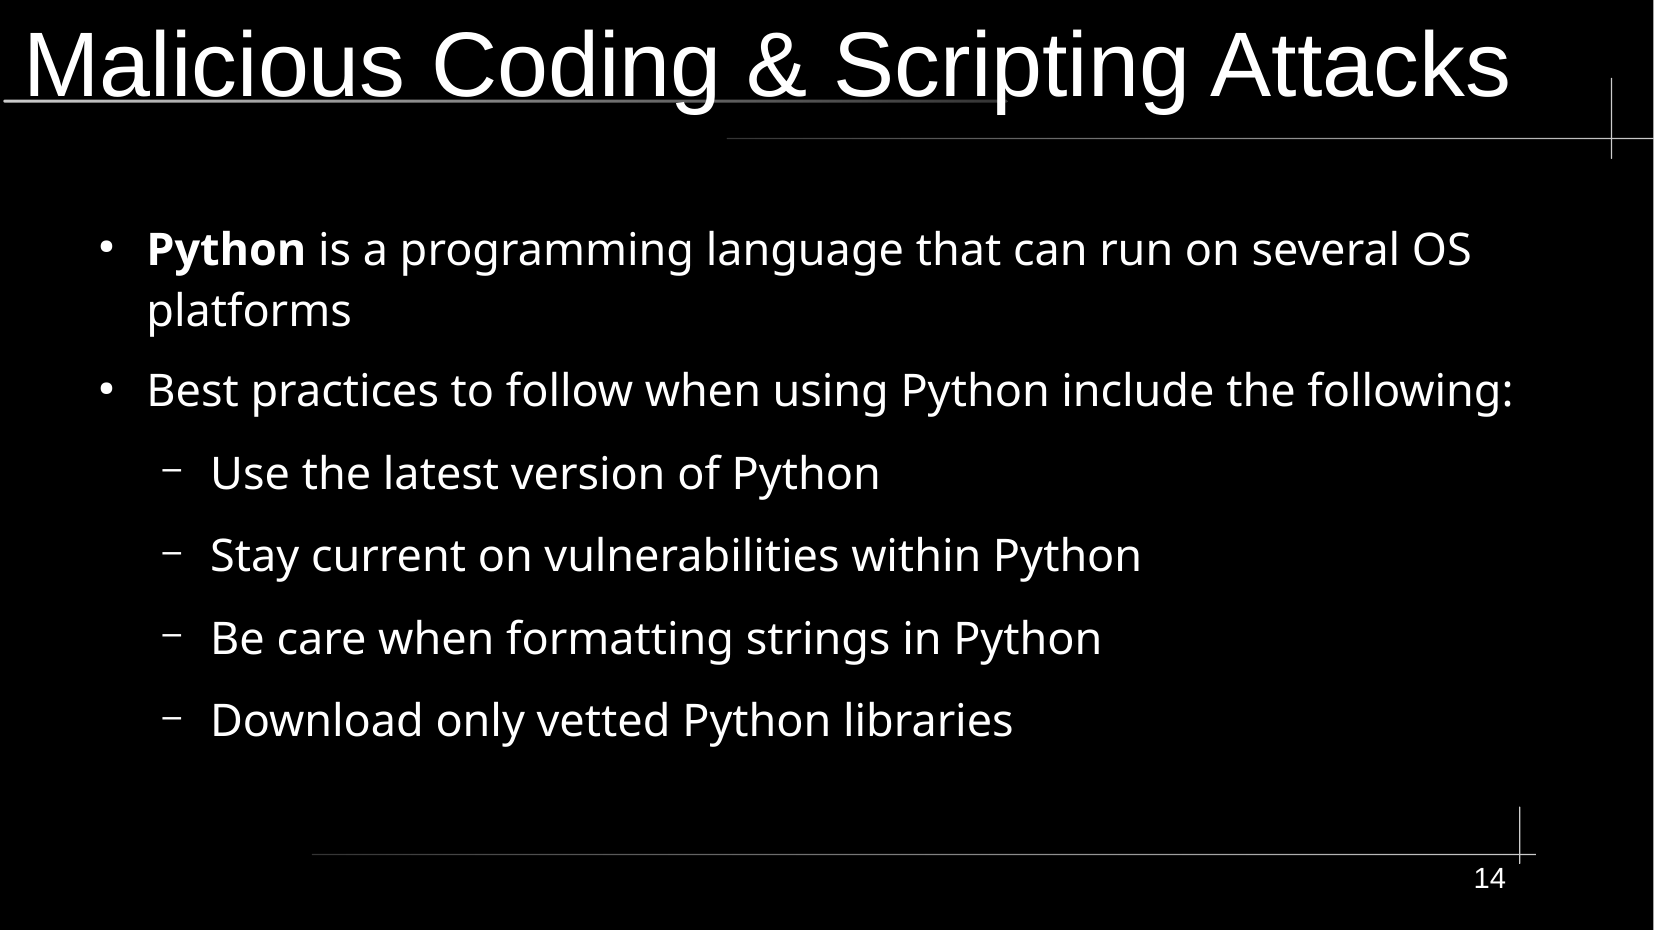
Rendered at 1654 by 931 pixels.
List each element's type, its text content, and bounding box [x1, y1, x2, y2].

list Python is a programming language that can run on several OS platforms Best practices to follow when using Python include the following: Use the latest version of Python Stay current on vulnerabilities within Python Be care when formatting strings in Python Download only vetted Python libraries [82, 217, 1571, 758]
title Malicious Coding & Scripting Attacks [23, 11, 1589, 119]
